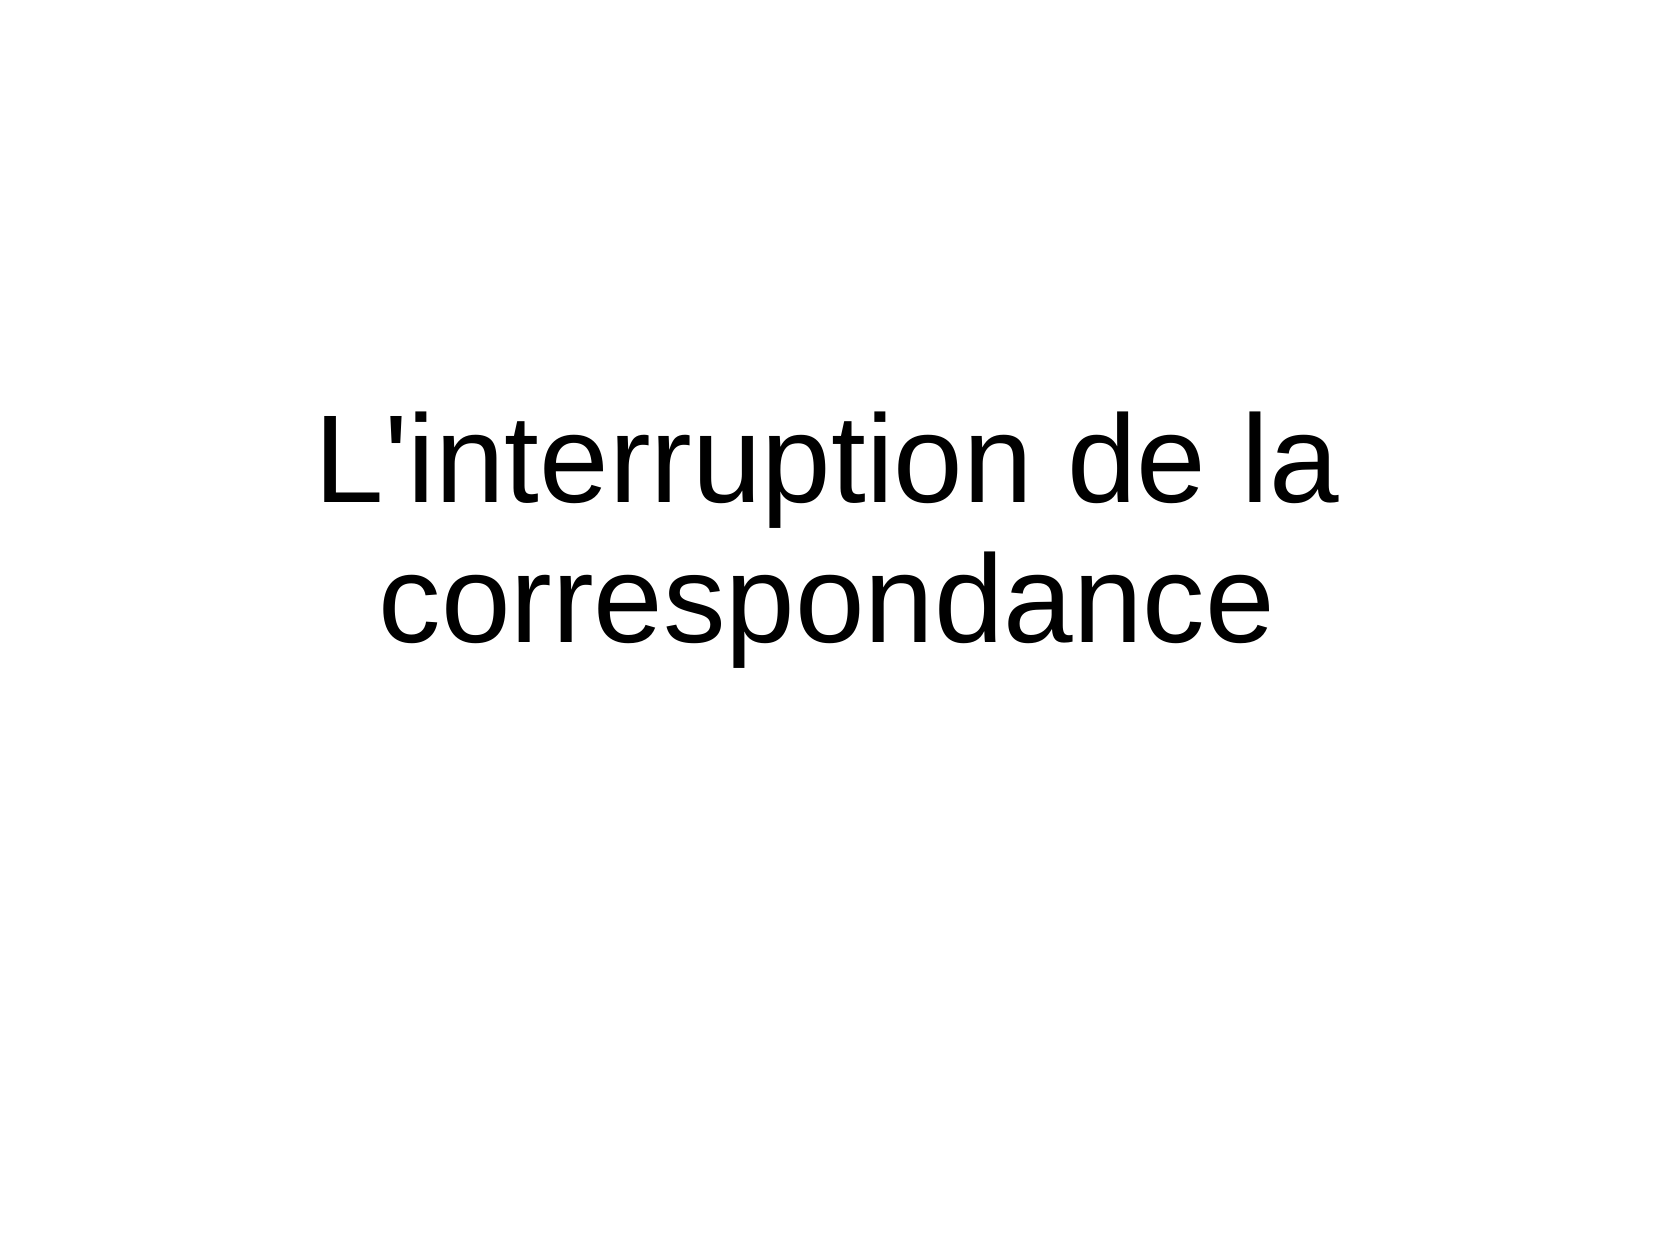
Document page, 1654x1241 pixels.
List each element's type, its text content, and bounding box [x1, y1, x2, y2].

subtitle L'interruption de la correspondance [82, 49, 1571, 1010]
